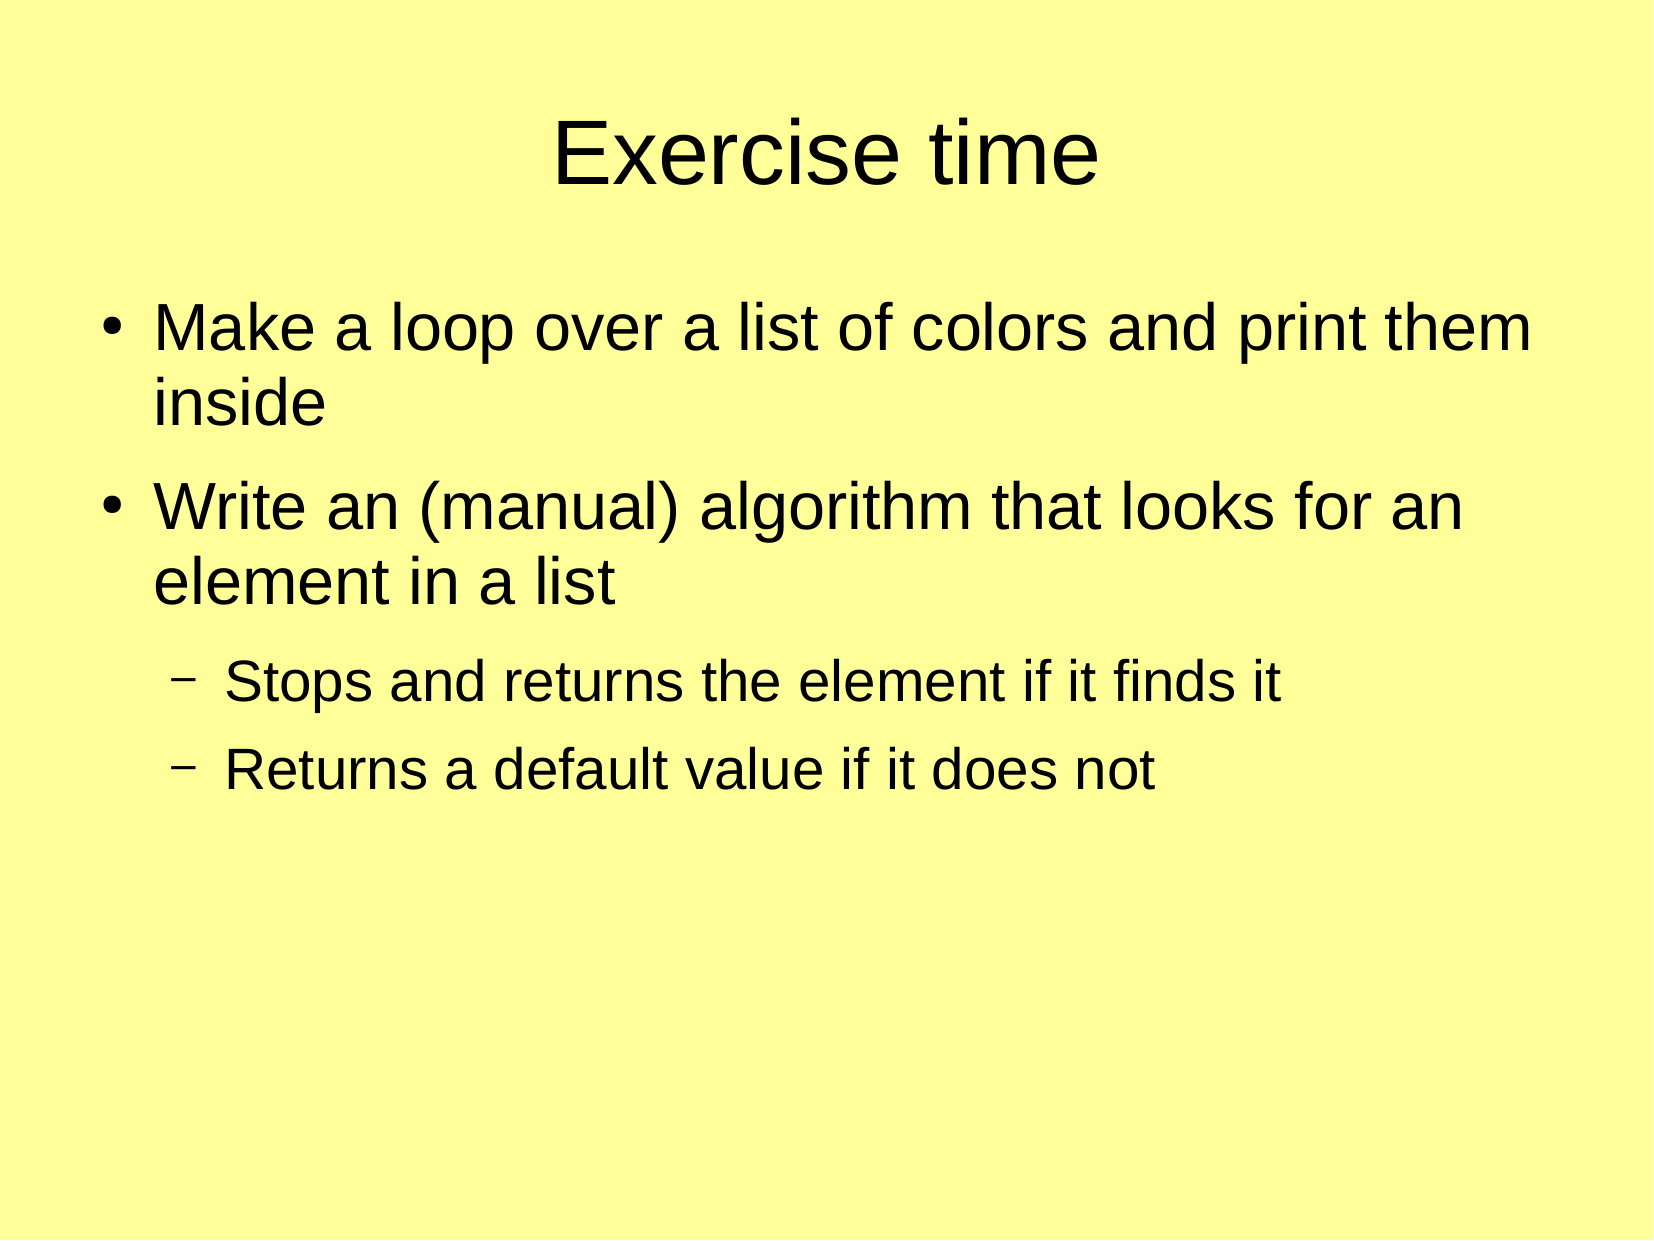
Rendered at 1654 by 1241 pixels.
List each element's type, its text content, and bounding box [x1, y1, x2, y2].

list Make a loop over a list of colors and print them inside Write an (manual) algorithm that looks for an element in a list Stops and returns the element if it finds it Returns a default value if it does not [82, 290, 1571, 1184]
title Exercise time [82, 49, 1571, 257]
